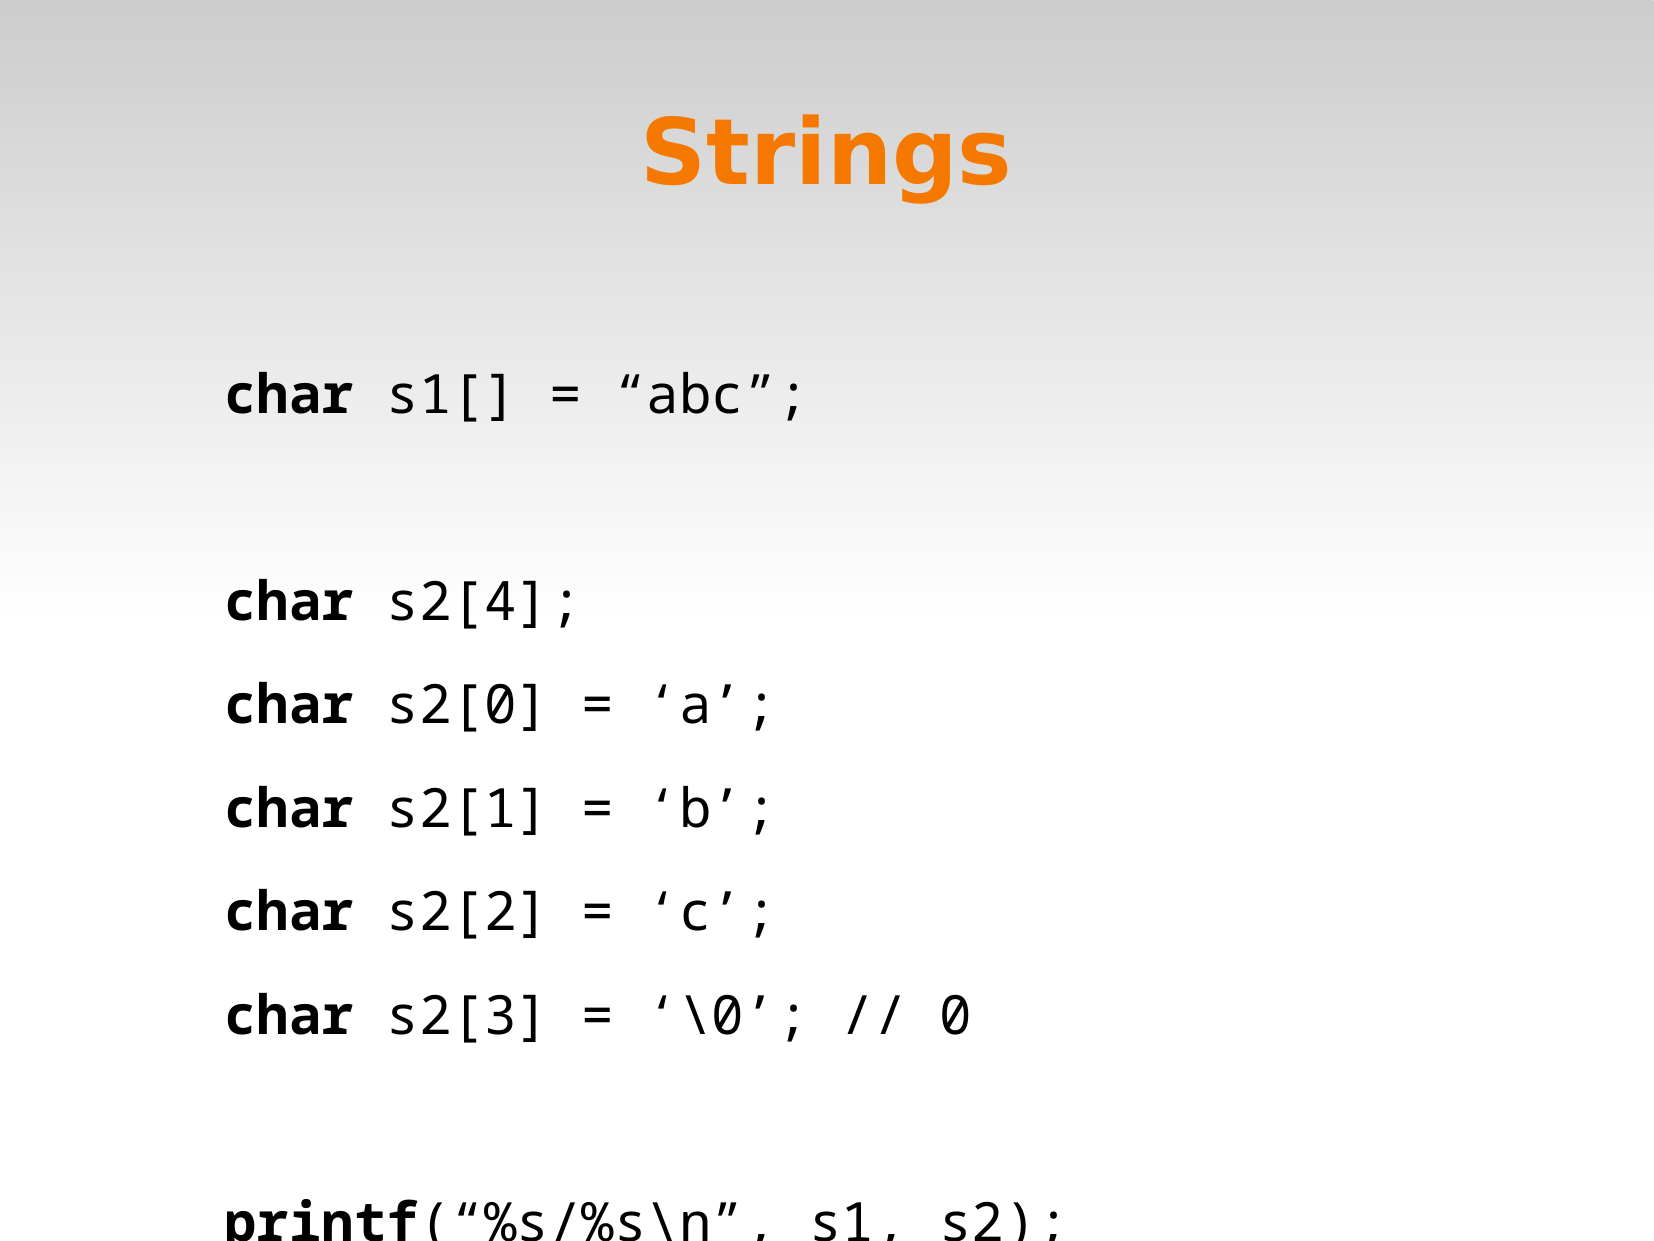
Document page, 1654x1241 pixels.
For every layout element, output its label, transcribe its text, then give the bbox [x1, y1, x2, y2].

list char s1[] = “abc”; char s2[4]; char s2[0] = ‘a’; char s2[1] = ‘b’; char s2[2] = ‘c’; char s2[3] = ‘\0’; // 0 printf(“%s/%s\n”, s1, s2); [82, 355, 1638, 1189]
title Strings [82, 49, 1571, 257]
